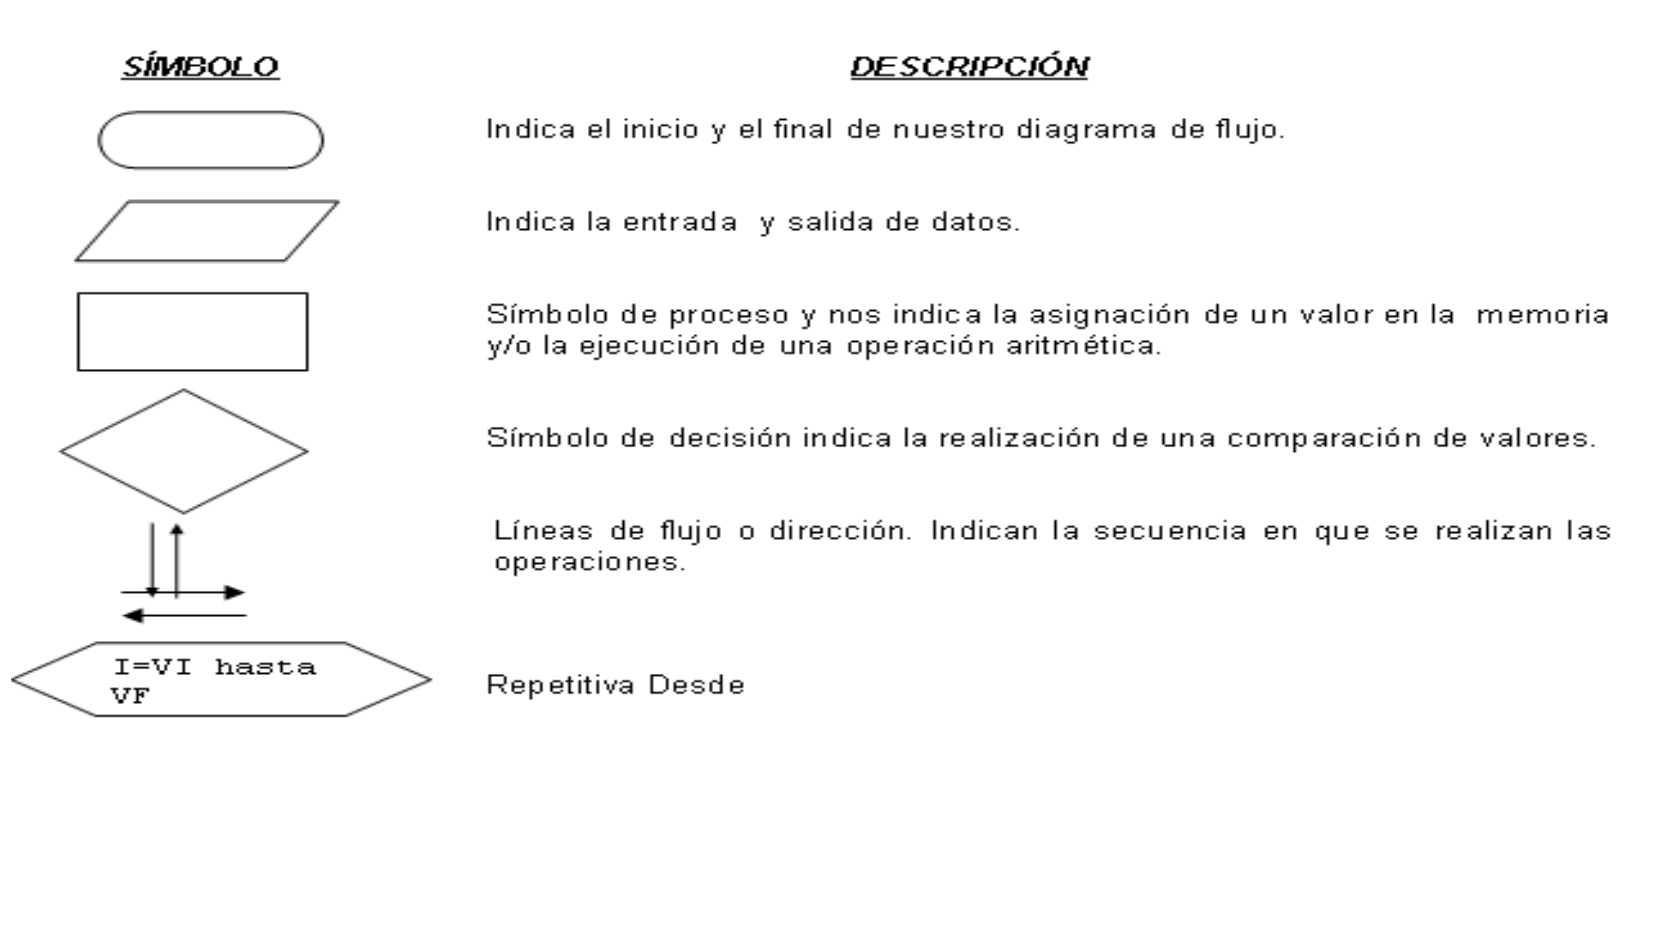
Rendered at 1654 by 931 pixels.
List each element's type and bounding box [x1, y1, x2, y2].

picture [11, 36, 1631, 727]
